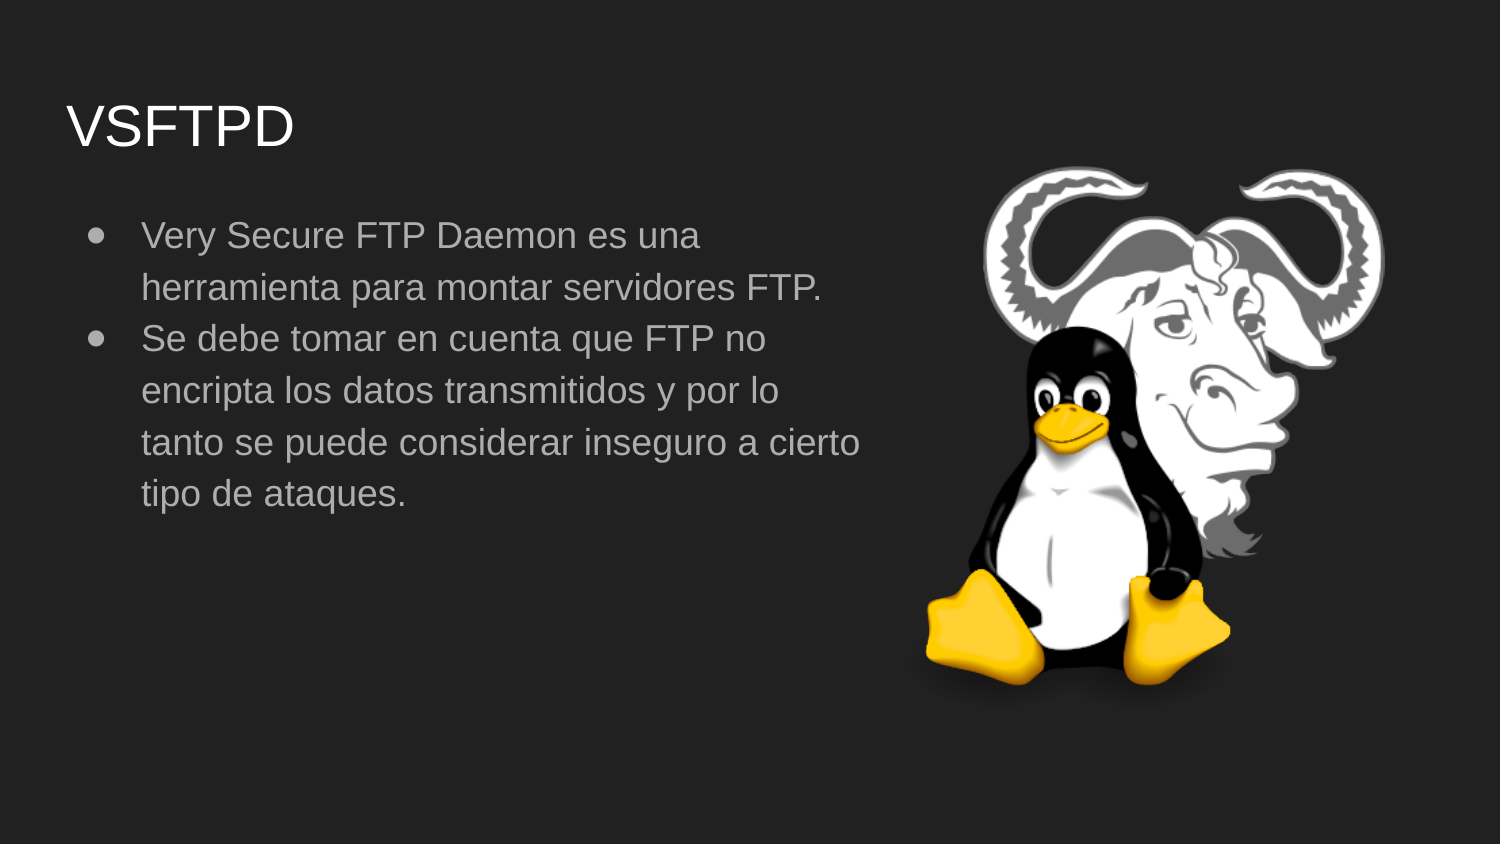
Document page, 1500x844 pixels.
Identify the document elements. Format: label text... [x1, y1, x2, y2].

picture [906, 166, 1385, 710]
list Very Secure FTP Daemon es una herramienta para montar servidores FTP. Se debe tomar en cuenta que FTP no encripta los datos transmitidos y por lo tanto se puede considerar inseguro a cierto tipo de ataques. [51, 189, 886, 750]
title VSFTPD [51, 72, 1449, 167]
